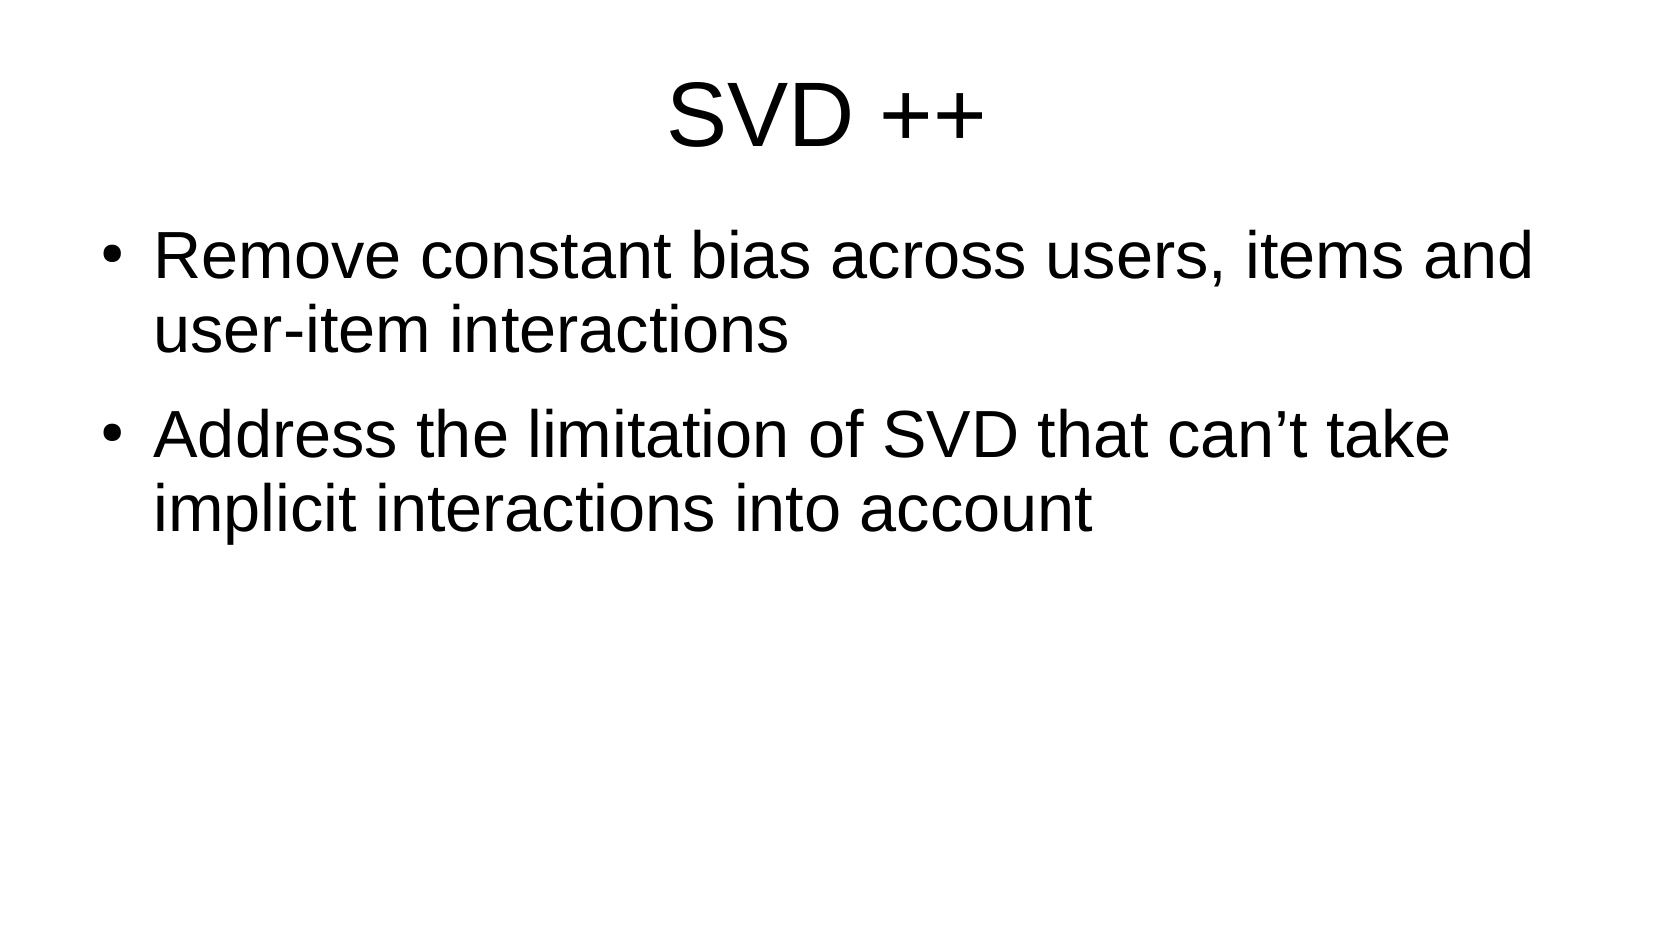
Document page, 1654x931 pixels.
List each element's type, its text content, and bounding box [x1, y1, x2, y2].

title SVD ++ [82, 37, 1571, 193]
list Remove constant bias across users, items and user-item interactions Address the limitation of SVD that can’t take implicit interactions into account [82, 217, 1571, 758]
